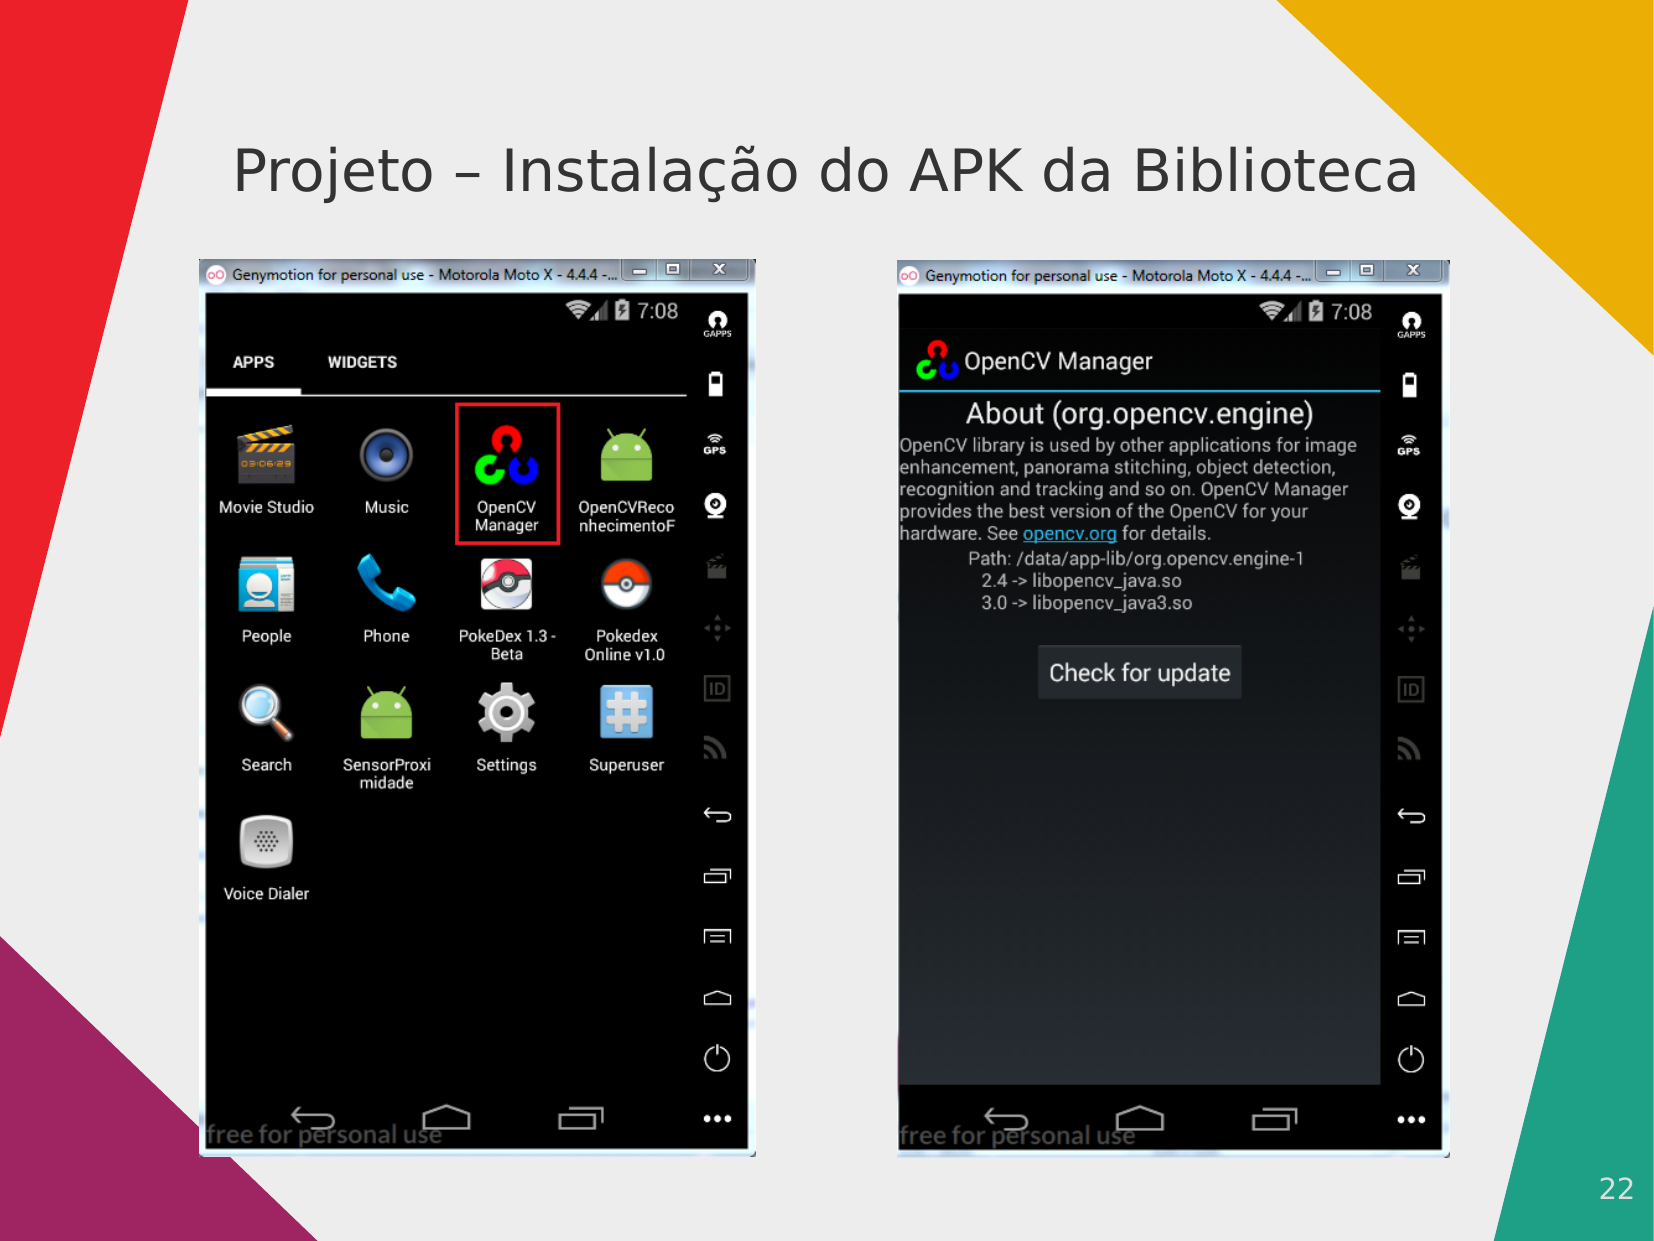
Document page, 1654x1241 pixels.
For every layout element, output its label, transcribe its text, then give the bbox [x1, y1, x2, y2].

picture [897, 260, 1450, 1158]
picture [199, 259, 756, 1157]
title Projeto – Instalação do APK da Biblioteca [114, 73, 1539, 271]
